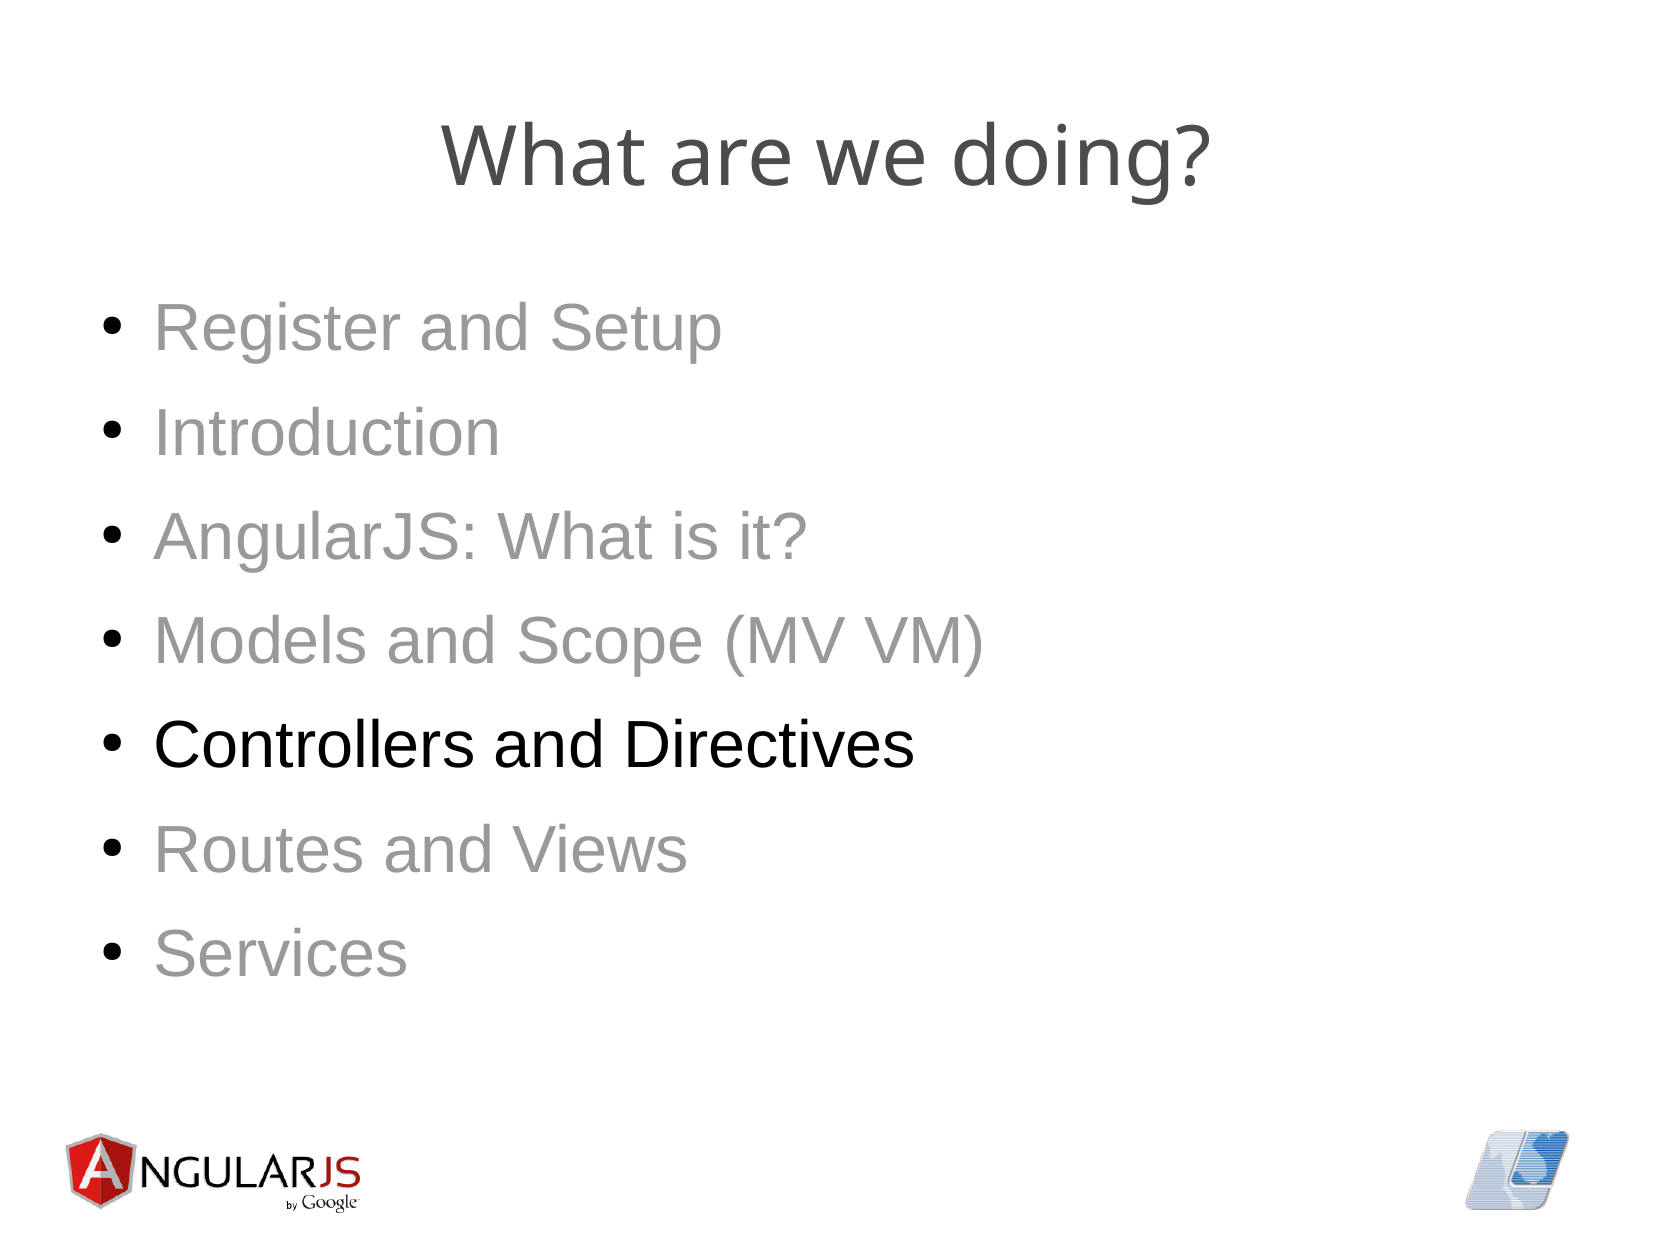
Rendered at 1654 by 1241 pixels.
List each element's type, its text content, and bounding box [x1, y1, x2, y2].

picture [59, 1091, 367, 1241]
list Register and Setup Introduction AngularJS: What is it? Models and Scope (MV VM) Controllers and Directives Routes and Views Services [82, 290, 1538, 1010]
picture [1461, 1129, 1571, 1210]
title What are we doing? [82, 49, 1571, 257]
